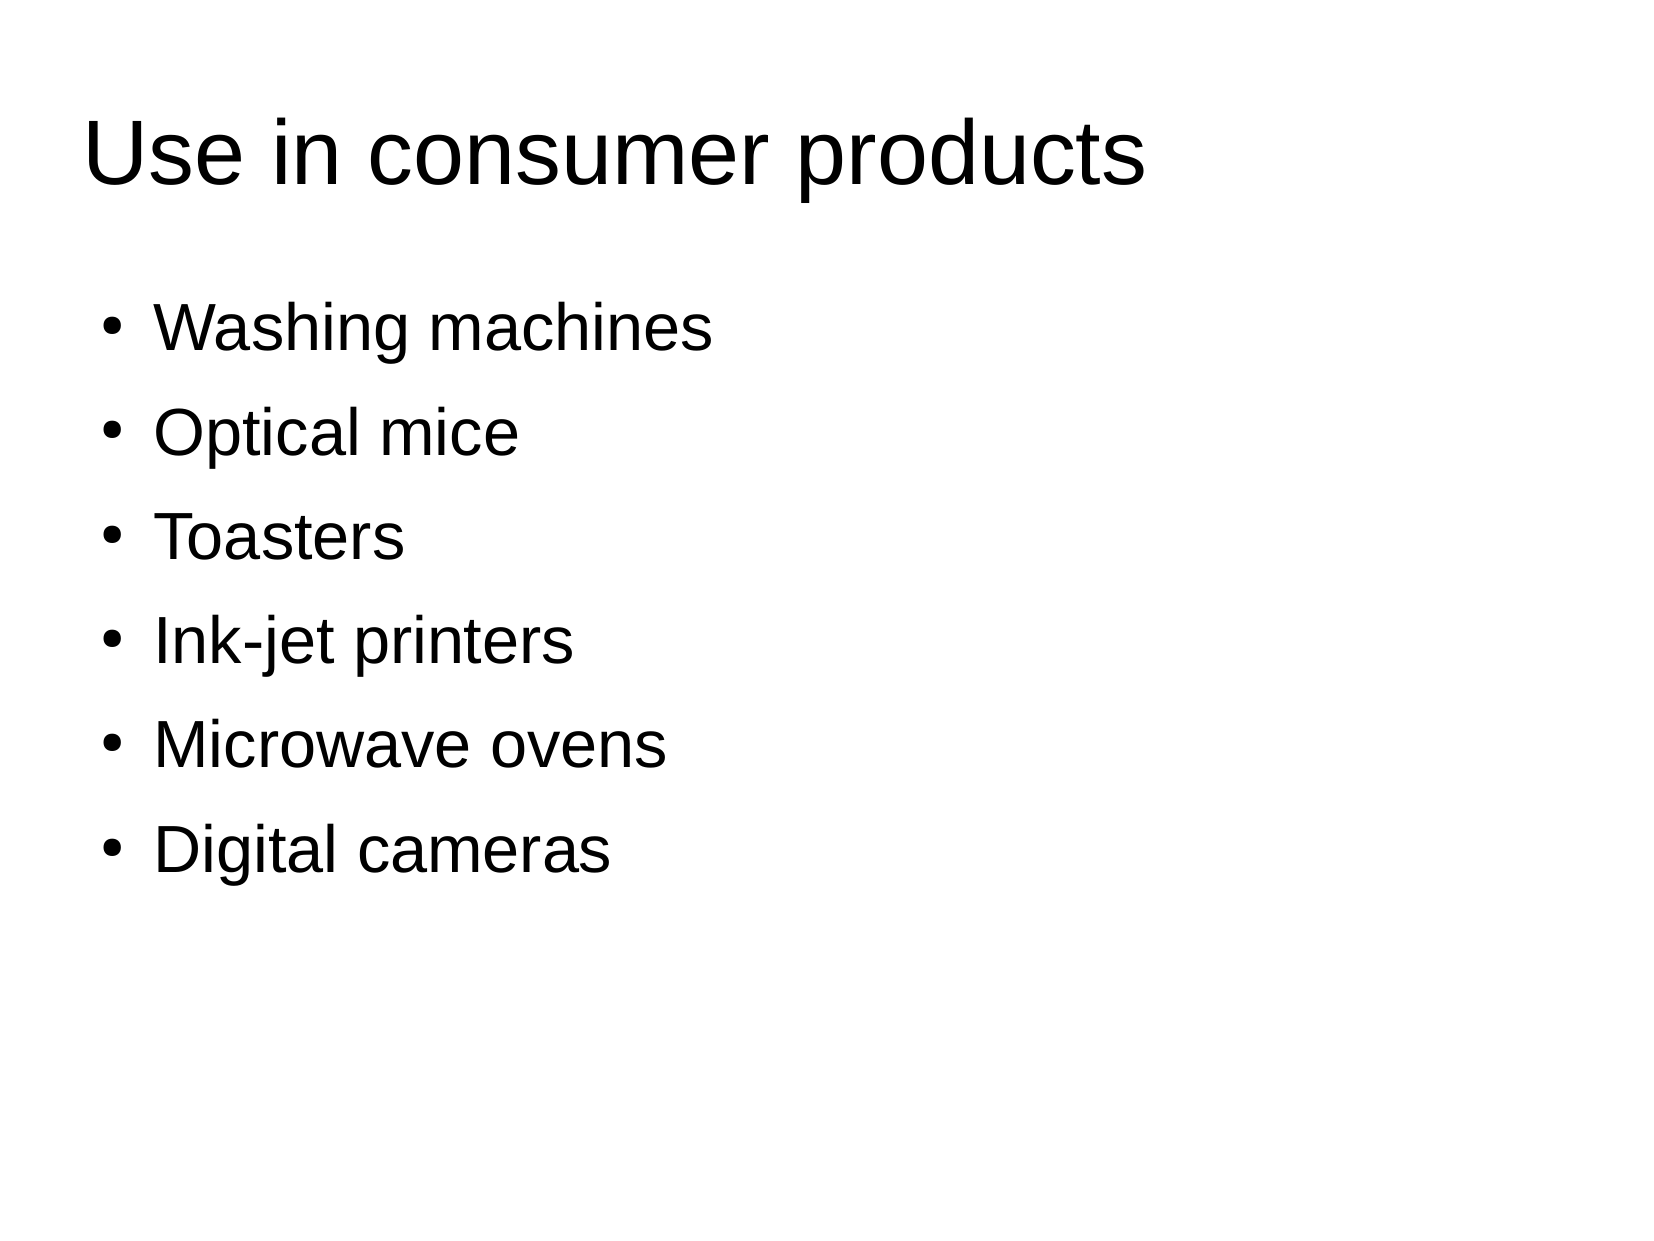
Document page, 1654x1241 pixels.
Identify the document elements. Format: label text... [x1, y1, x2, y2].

title Use in consumer products [82, 49, 1571, 257]
list Washing machines Optical mice Toasters Ink-jet printers Microwave ovens Digital cameras [82, 290, 1571, 1010]
